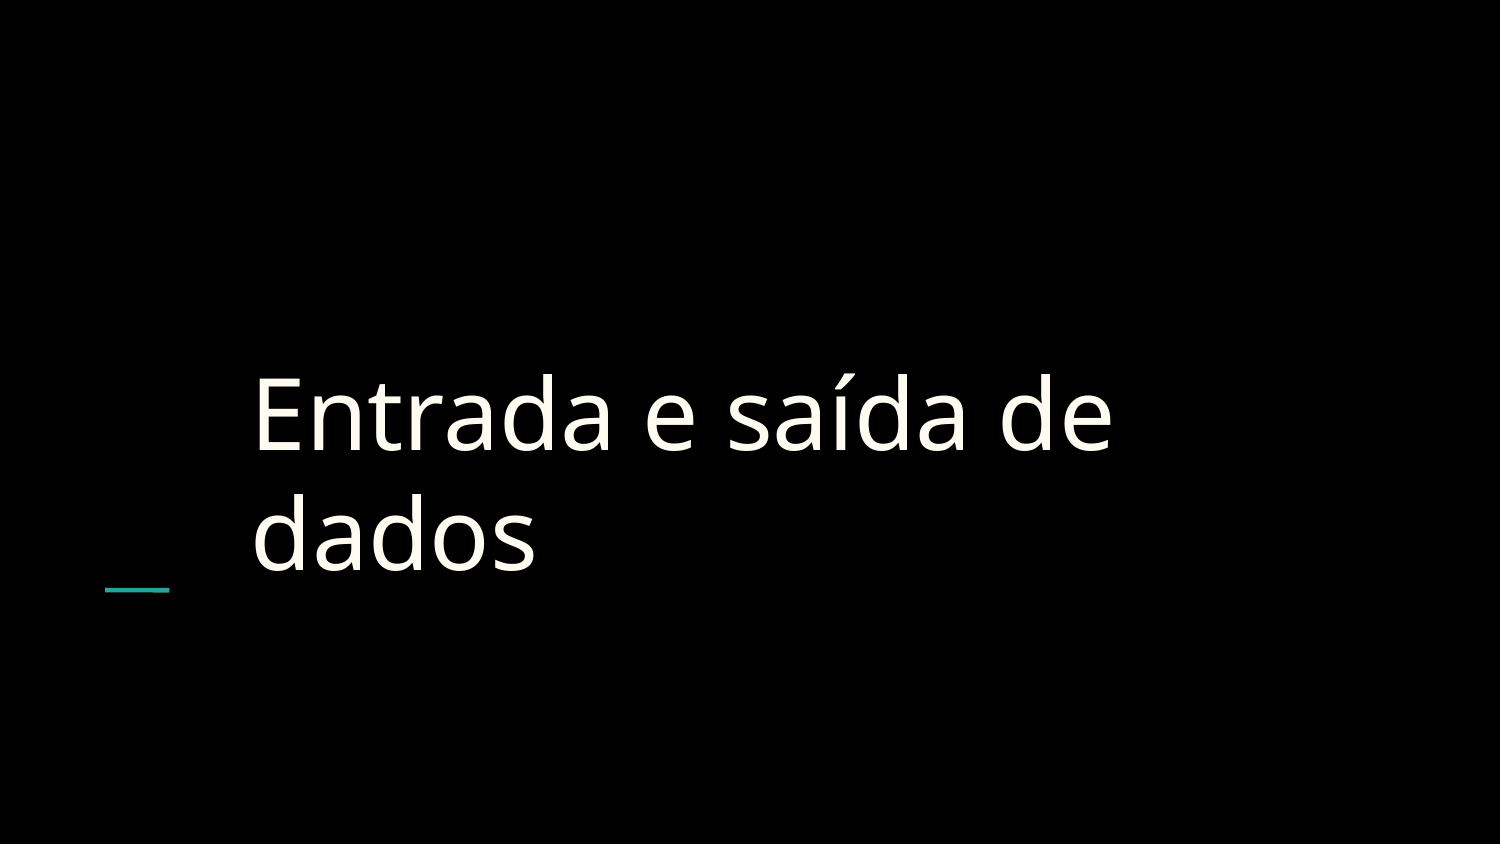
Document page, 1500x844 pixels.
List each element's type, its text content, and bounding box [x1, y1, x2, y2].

text_box Entrada e saída de dados [235, 335, 1414, 606]
